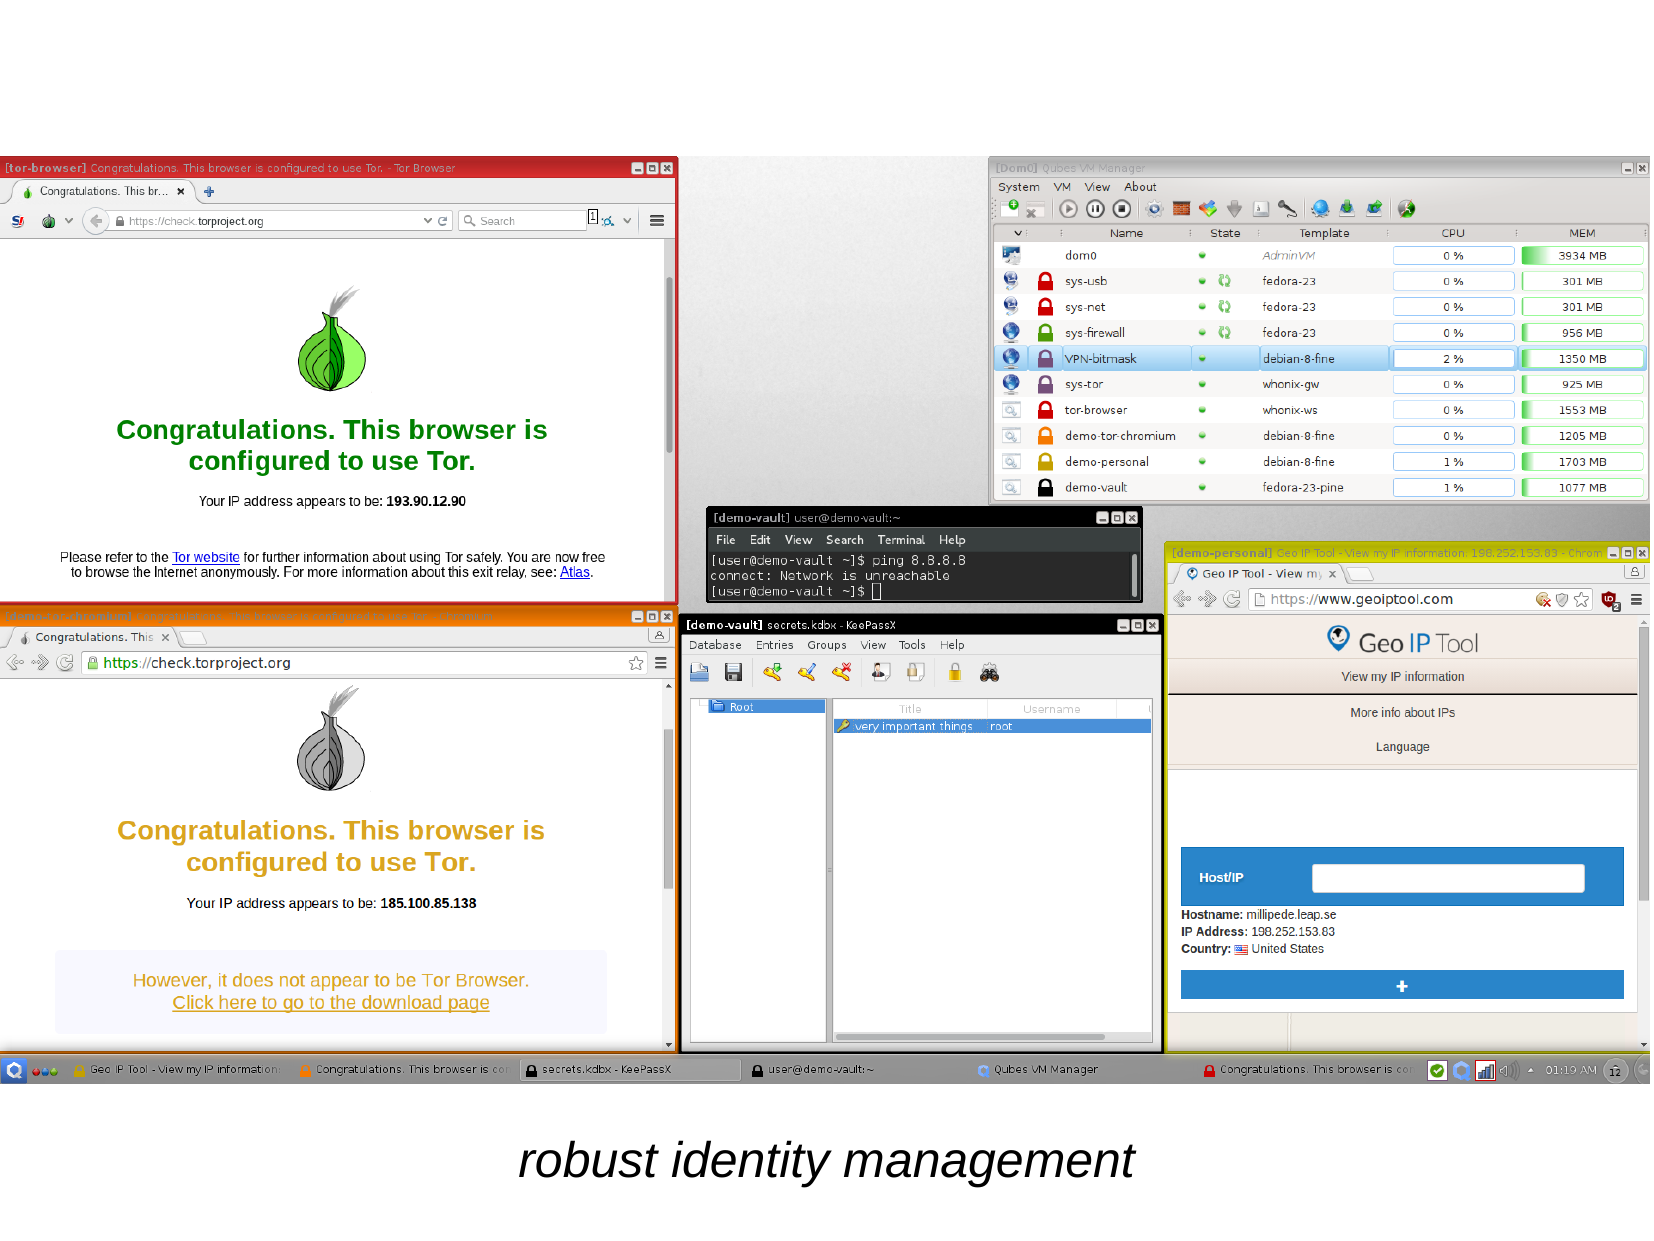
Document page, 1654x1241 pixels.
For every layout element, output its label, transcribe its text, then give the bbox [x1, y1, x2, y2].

text_box robust identity management [0, 1125, 1654, 1196]
picture [0, 156, 1650, 1085]
